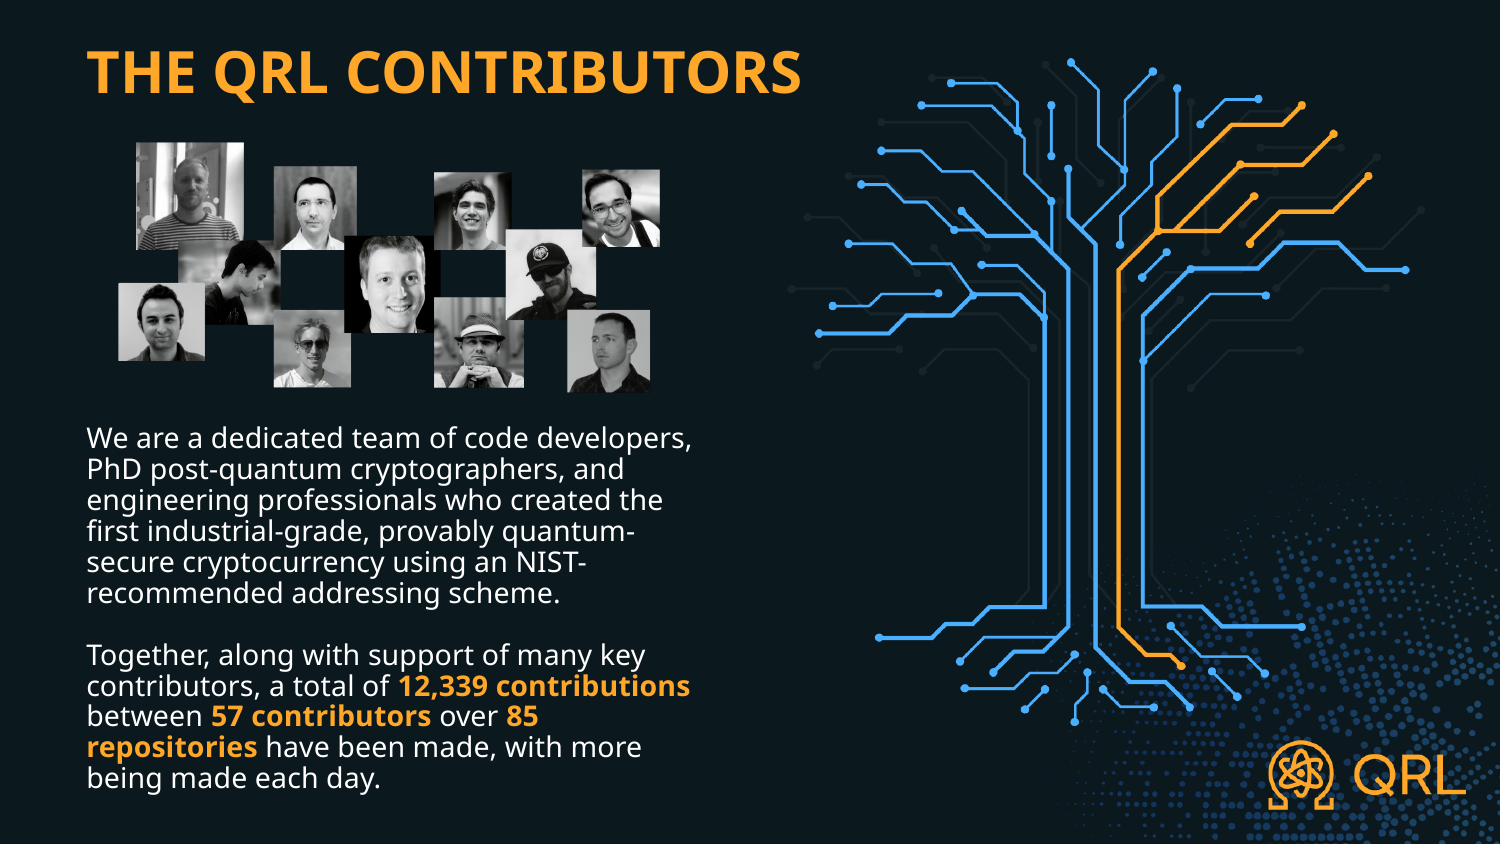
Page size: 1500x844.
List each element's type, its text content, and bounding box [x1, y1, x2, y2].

subtitle We are a dedicated team of code developers, PhD post-quantum cryptographers, and engineering professionals who created the first industrial-grade, provably quantum-secure cryptocurrency using an NIST-recommended addressing scheme. Together, along with support of many key contributors, a total of 12,339 contributions between 57 contributors over 85 repositories have been made, with more being made each day. [75, 418, 713, 805]
picture [0, 0, 1500, 844]
title THE QRL CONTRIBUTORS [75, 0, 1330, 152]
